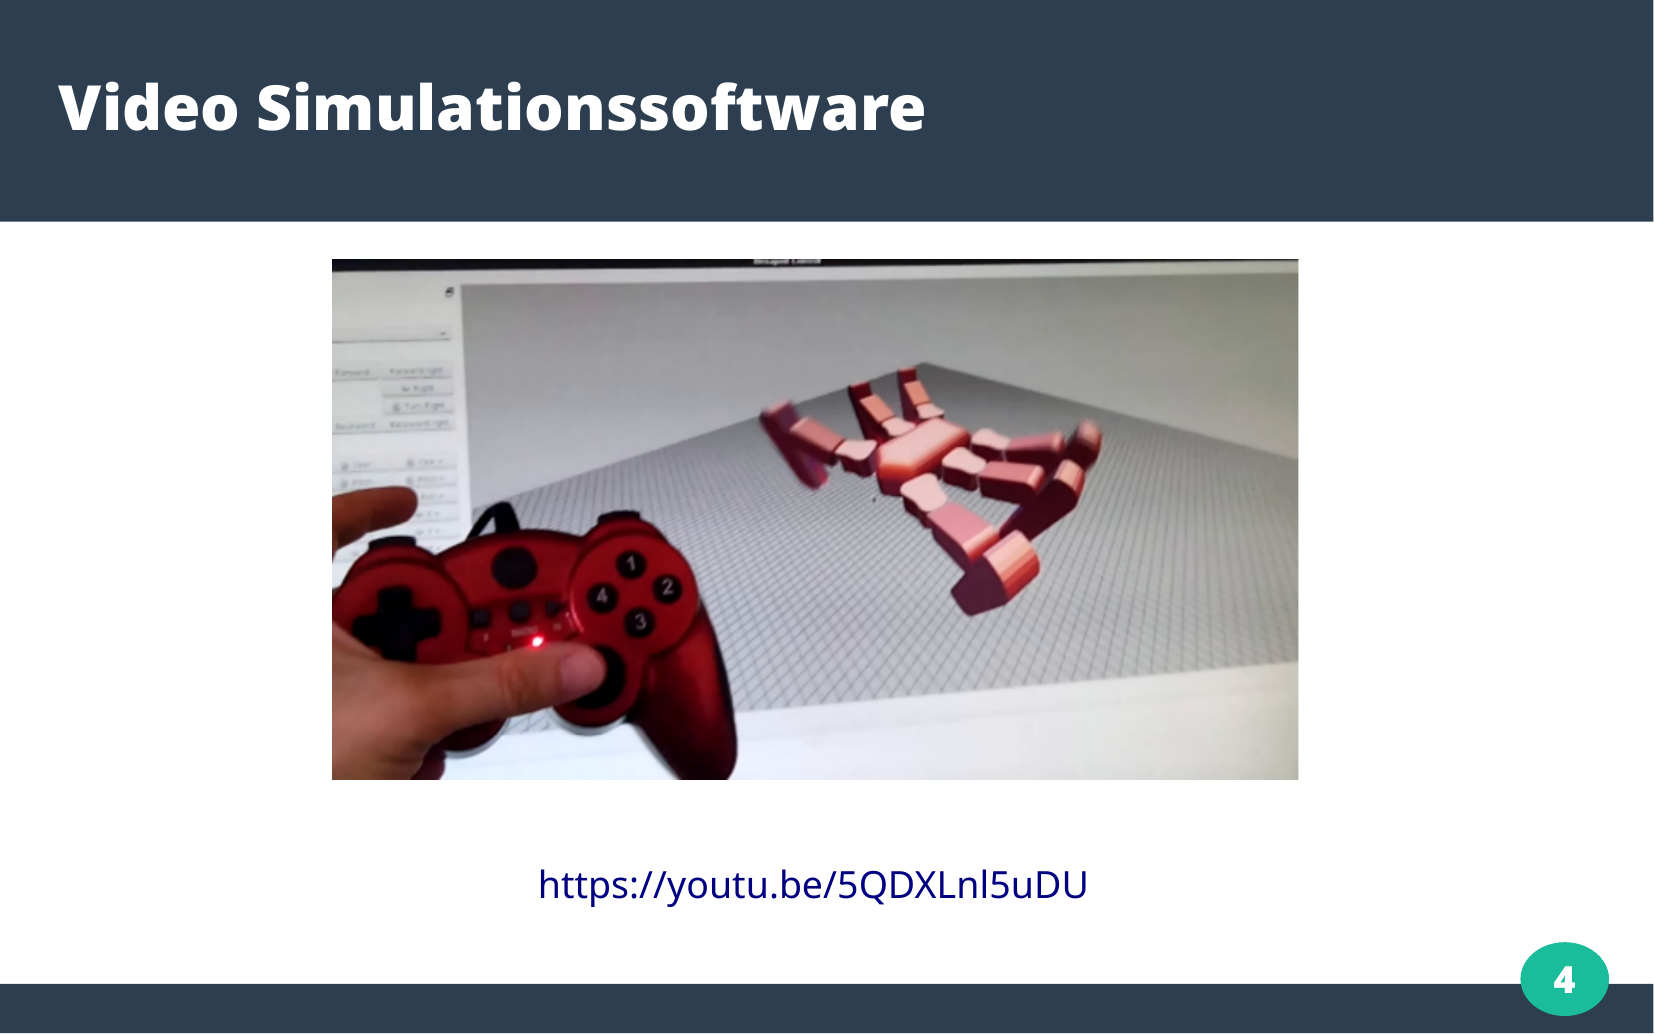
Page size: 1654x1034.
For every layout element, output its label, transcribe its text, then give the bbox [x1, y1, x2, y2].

title Video Simulationssoftware [58, 40, 1595, 172]
text_box https://youtu.be/5QDXLnl5uDU [523, 851, 1134, 910]
picture [332, 259, 1300, 780]
